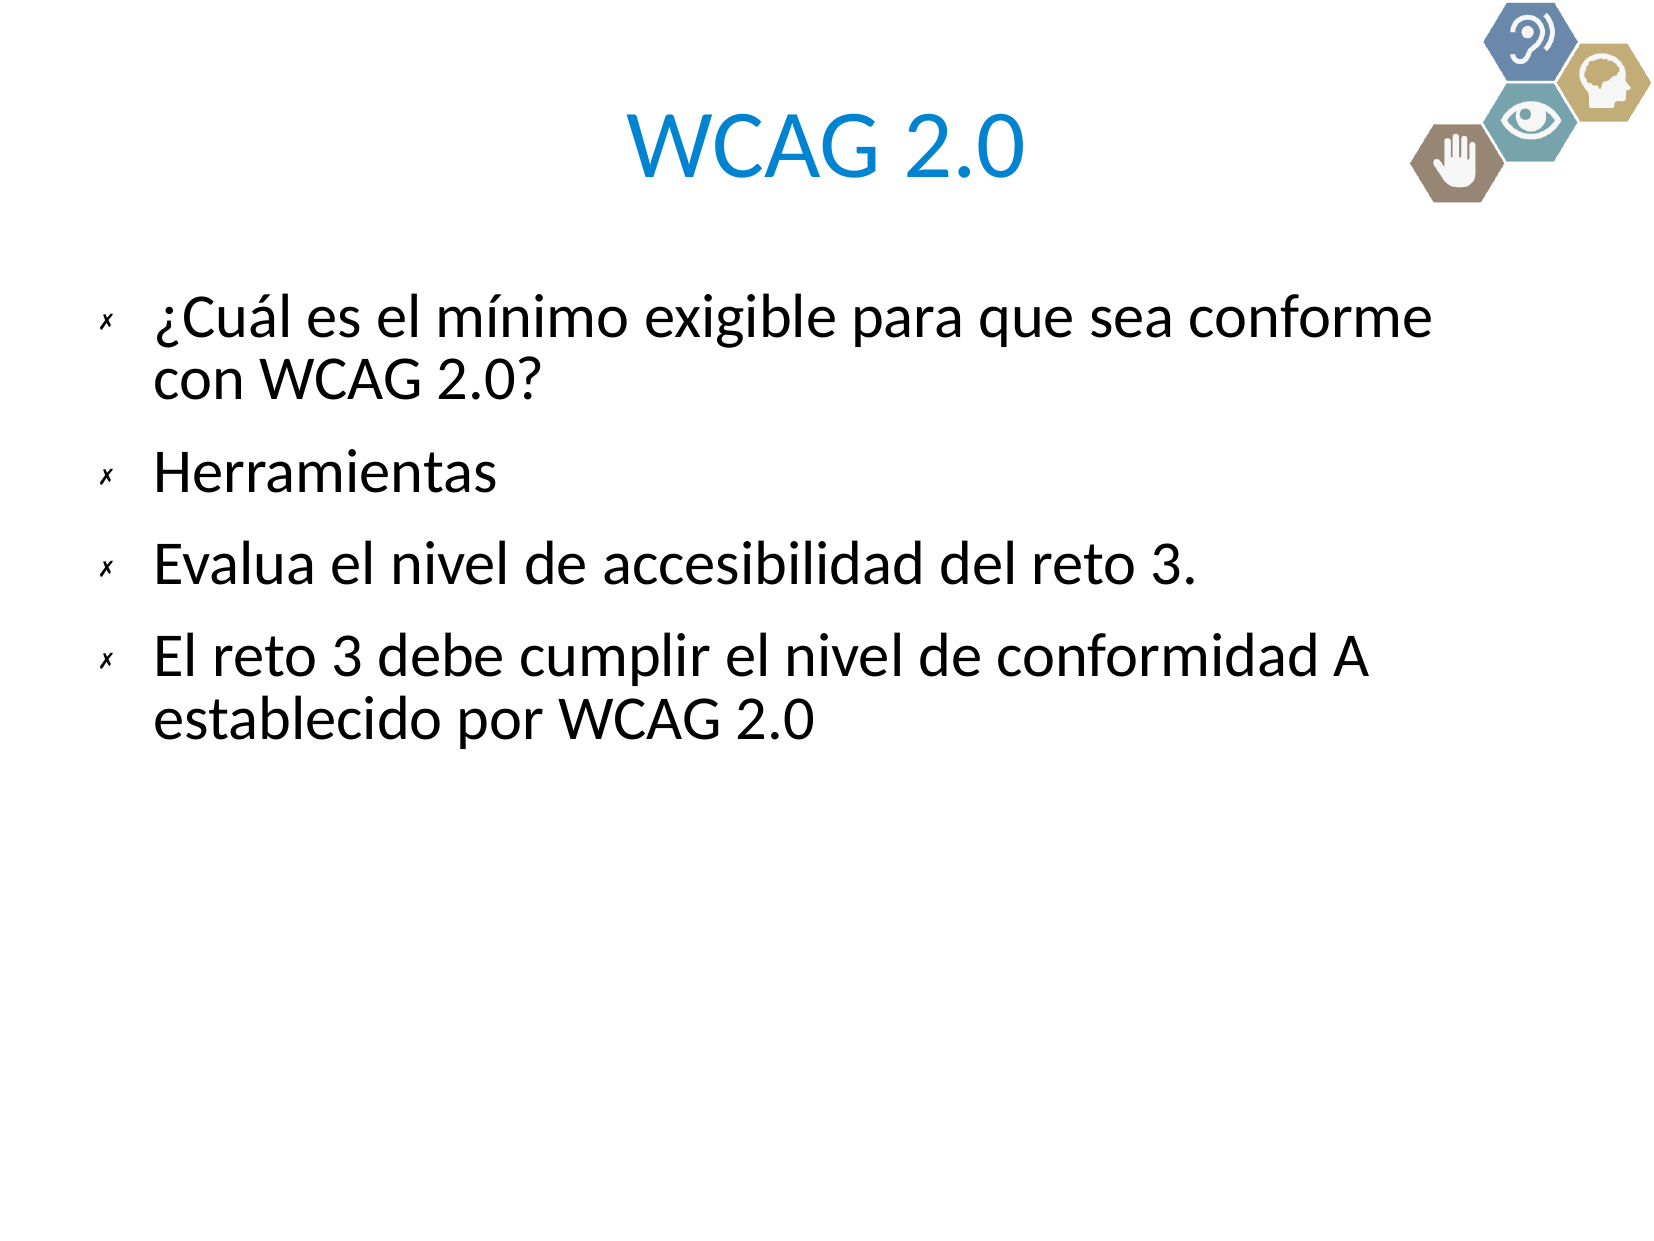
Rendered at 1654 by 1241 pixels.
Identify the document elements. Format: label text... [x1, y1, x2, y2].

picture [1405, 0, 1654, 206]
list ¿Cuál es el mínimo exigible para que sea conforme con WCAG 2.0? Herramientas Evalua el nivel de accesibilidad del reto 3. El reto 3 debe cumplir el nivel de conformidad A establecido por WCAG 2.0 [82, 290, 1538, 1150]
title WCAG 2.0 [82, 49, 1571, 257]
